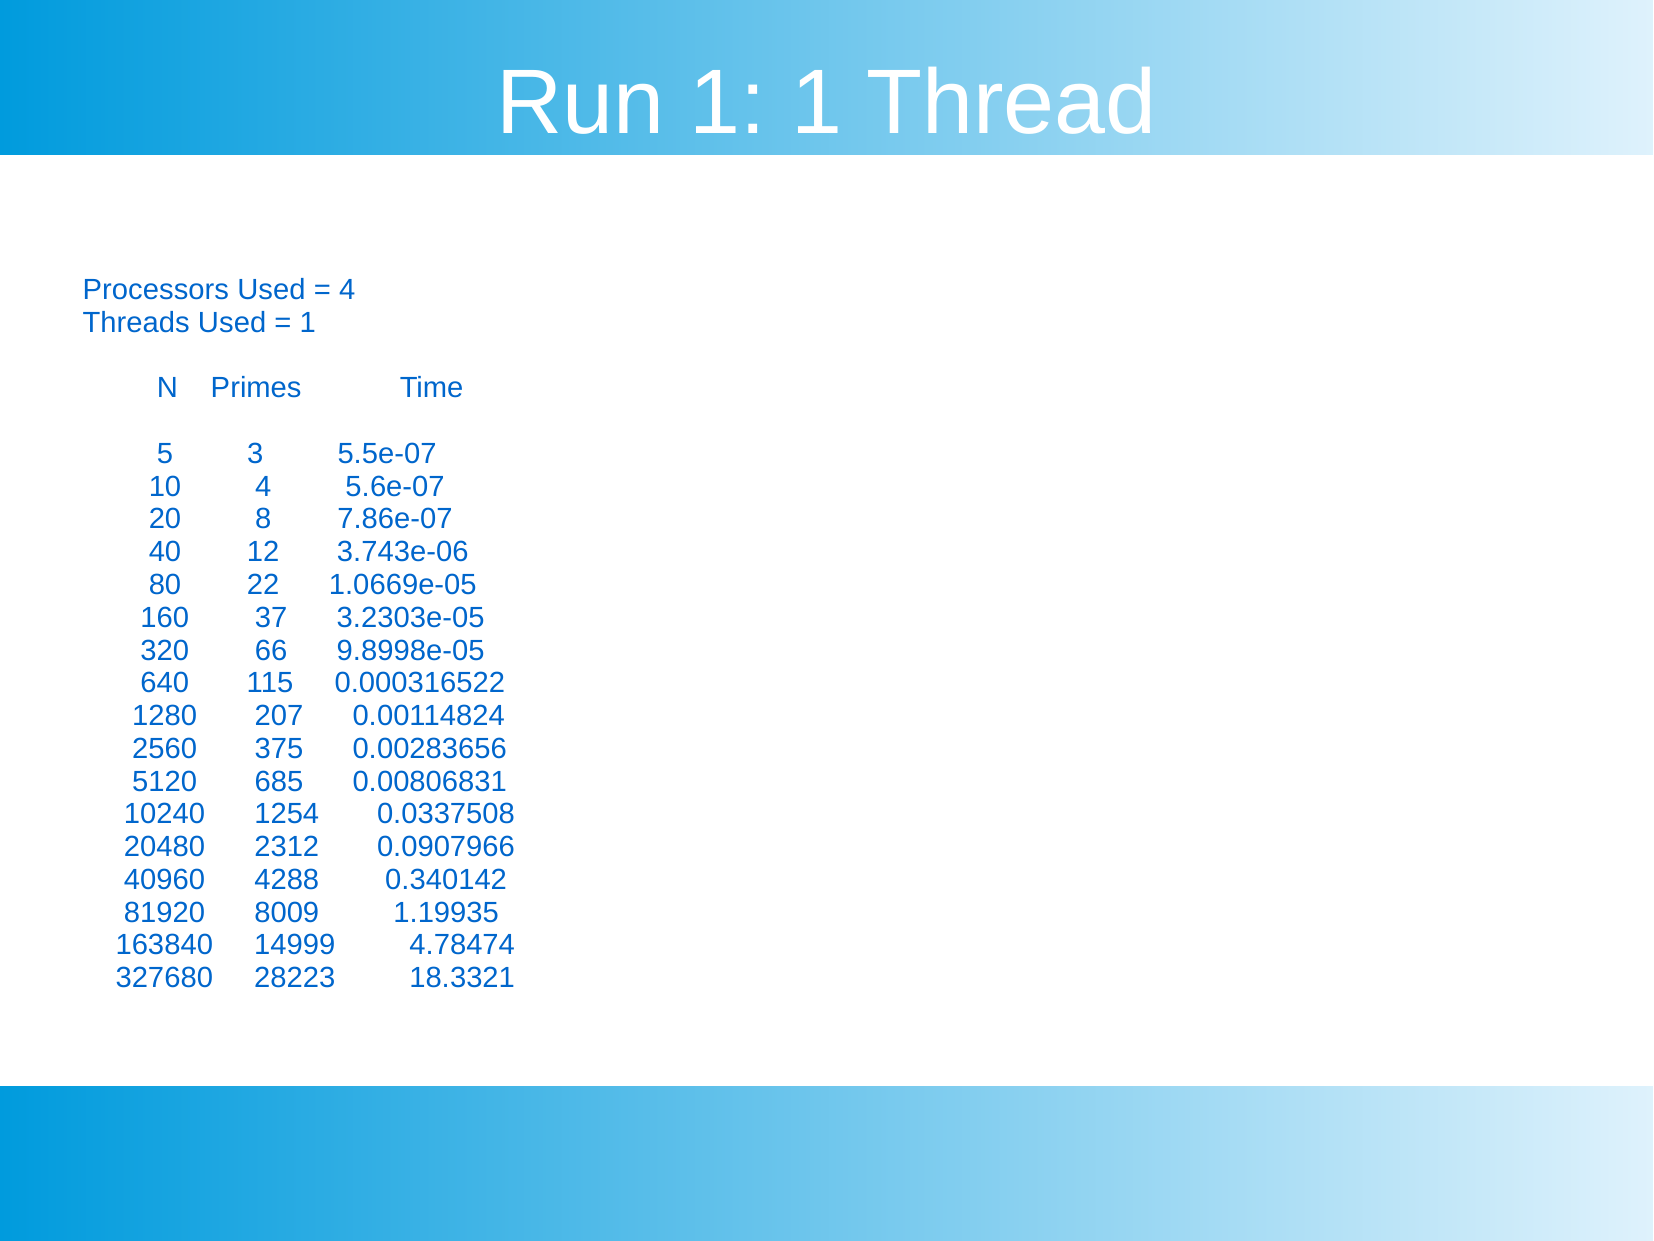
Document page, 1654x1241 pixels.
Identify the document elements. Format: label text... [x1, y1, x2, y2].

list Processors Used = 4 Threads Used = 1 N Primes Time 5 3 5.5e-07 10 4 5.6e-07 20 8 7.86e-07 40 12 3.743e-06 80 22 1.0669e-05 160 37 3.2303e-05 320 66 9.8998e-05 640 115 0.000316522 1280 207 0.00114824 2560 375 0.00283656 5120 685 0.00806831 10240 1254 0.0337508 20480 2312 0.0907966 40960 4288 0.340142 81920 8009 1.19935 163840 14999 4.78474 327680 28223 18.3321 [82, 290, 1571, 1010]
title Run 1: 1 Thread [82, 49, 1571, 155]
